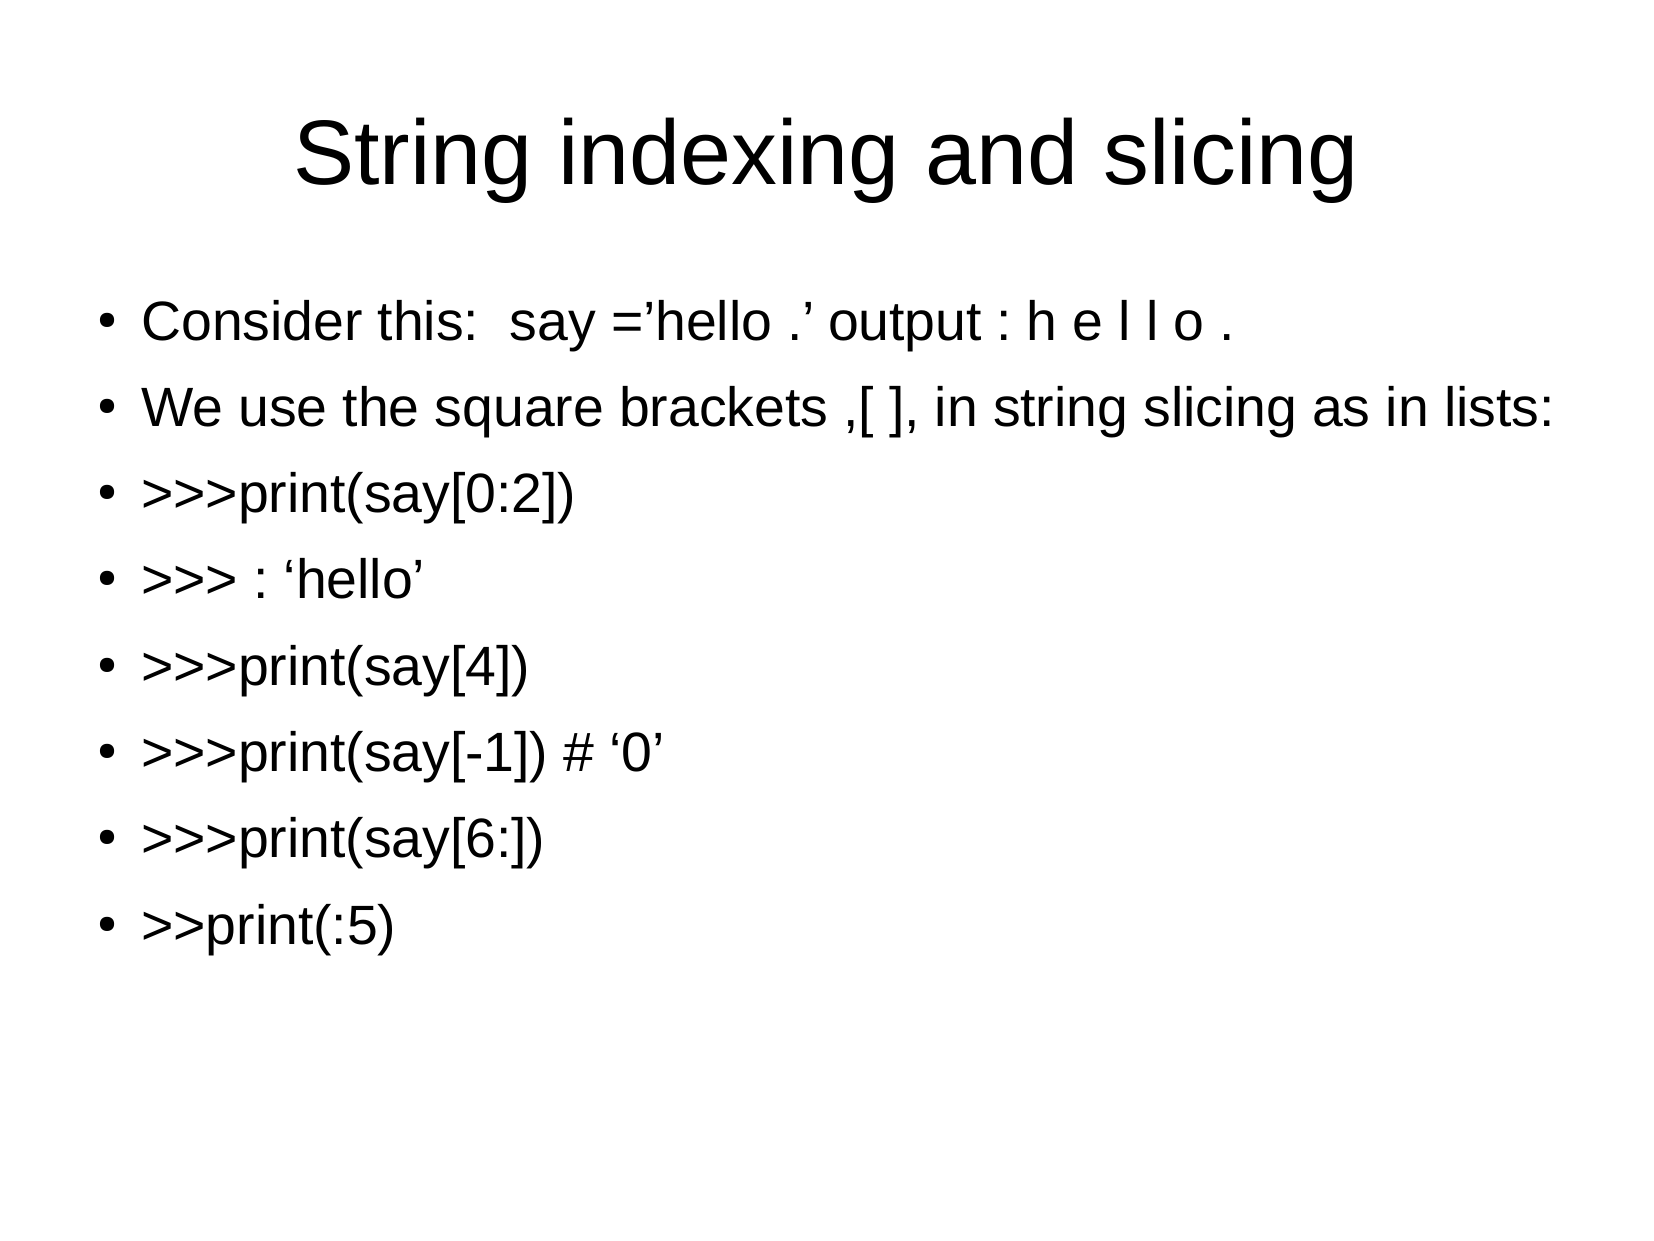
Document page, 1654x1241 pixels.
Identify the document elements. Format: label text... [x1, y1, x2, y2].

list Consider this: say =’hello .’ output : h e l l o . We use the square brackets ,[ ], in string slicing as in lists: >>>print(say[0:2]) >>> : ‘hello’ >>>print(say[4]) >>>print(say[-1]) # ‘0’ >>>print(say[6:]) >>print(:5) [82, 290, 1571, 1010]
title String indexing and slicing [82, 49, 1571, 257]
